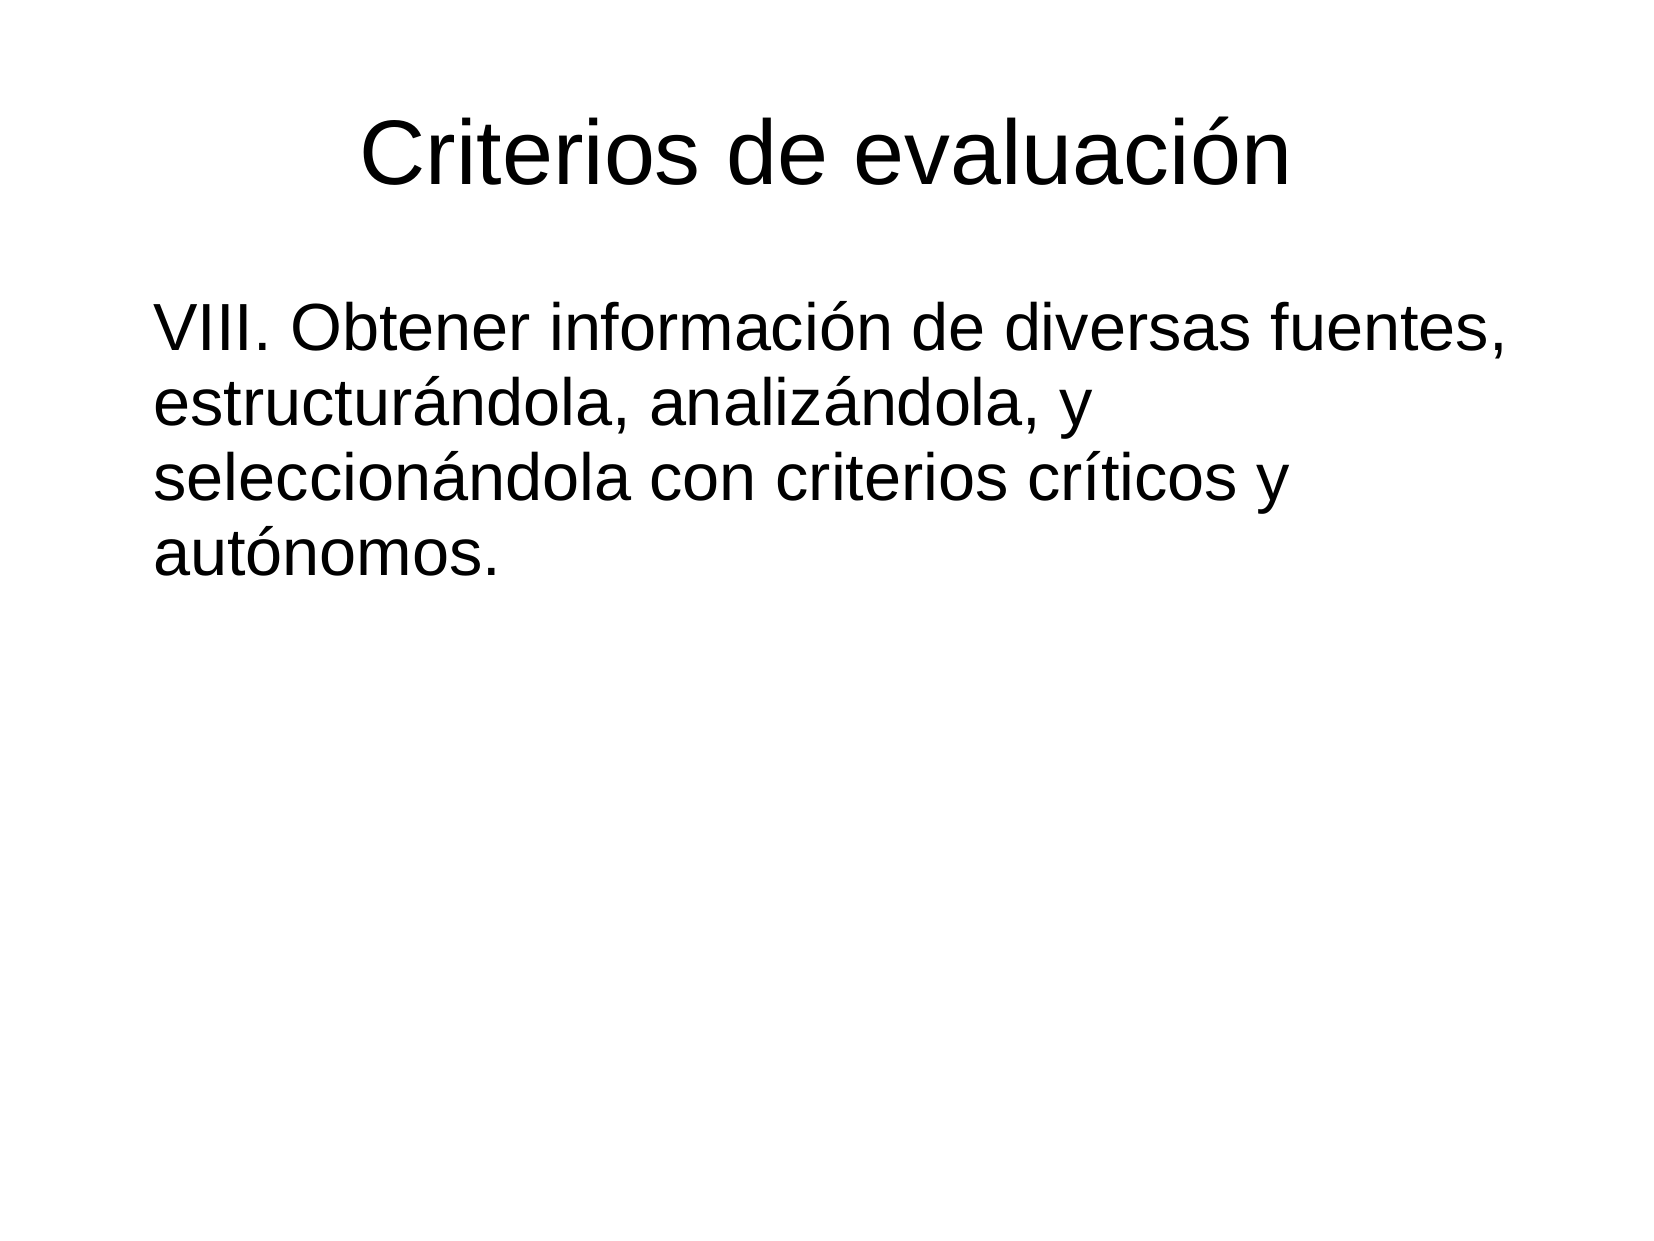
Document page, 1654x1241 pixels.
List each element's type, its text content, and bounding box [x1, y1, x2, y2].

list VIII. Obtener información de diversas fuentes, estructurándola, analizándola, y seleccionándola con criterios críticos y autónomos. [82, 290, 1571, 1109]
title Criterios de evaluación [82, 56, 1571, 250]
